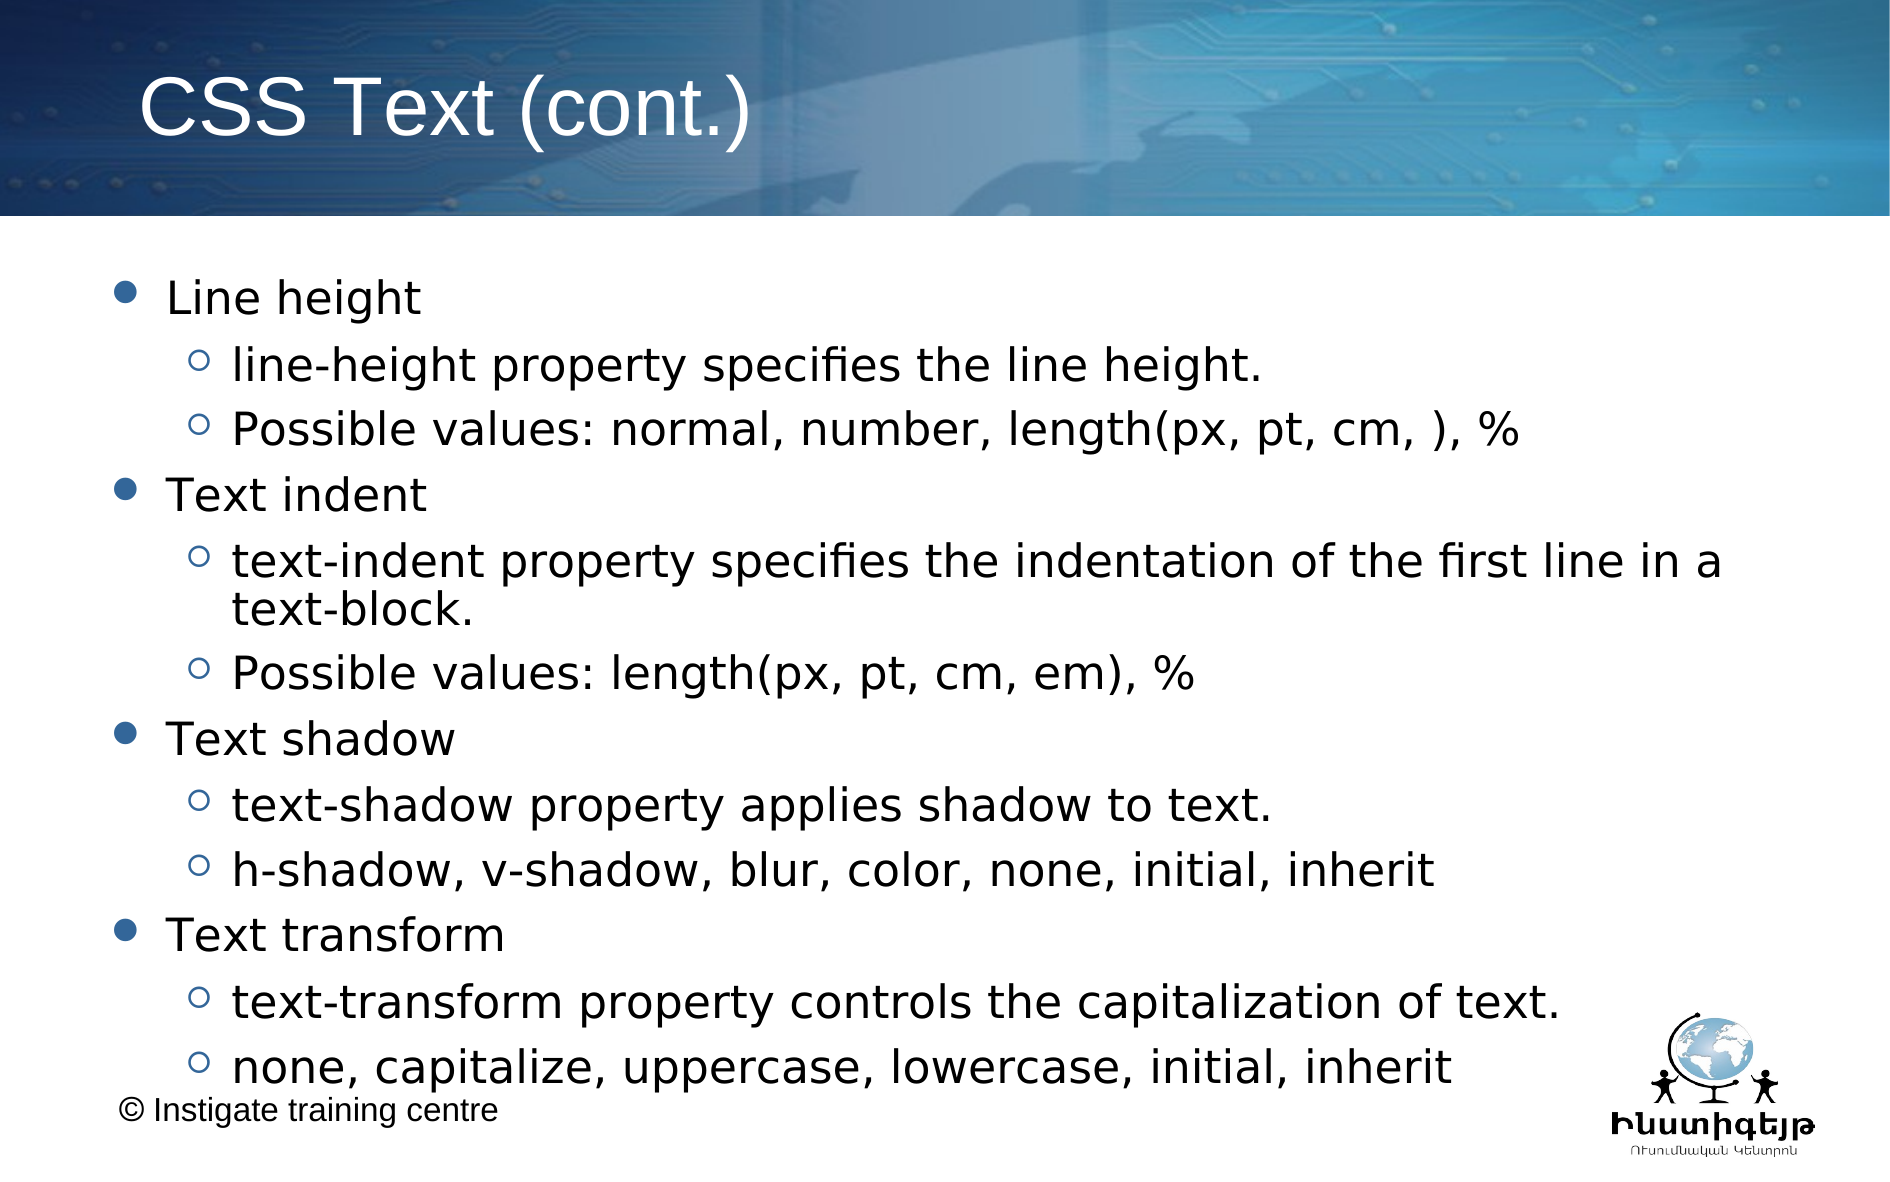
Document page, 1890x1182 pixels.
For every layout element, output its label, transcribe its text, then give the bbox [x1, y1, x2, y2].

list Line height line-height property specifies the line height. Possible values: normal, number, length(px, pt, cm, ), % Text indent text-indent property specifies the indentation of the first line in a text-block. Possible values: length(px, pt, cm, em), % Text shadow text-shadow property applies shadow to text. h-shadow, v-shadow, blur, color, none, initial, inherit Text transform text-transform property controls the capitalization of text. none, capitalize, uppercase, lowercase, initial, inherit [110, 276, 1838, 306]
picture [1612, 1014, 1815, 1157]
picture [0, 0, 1890, 216]
